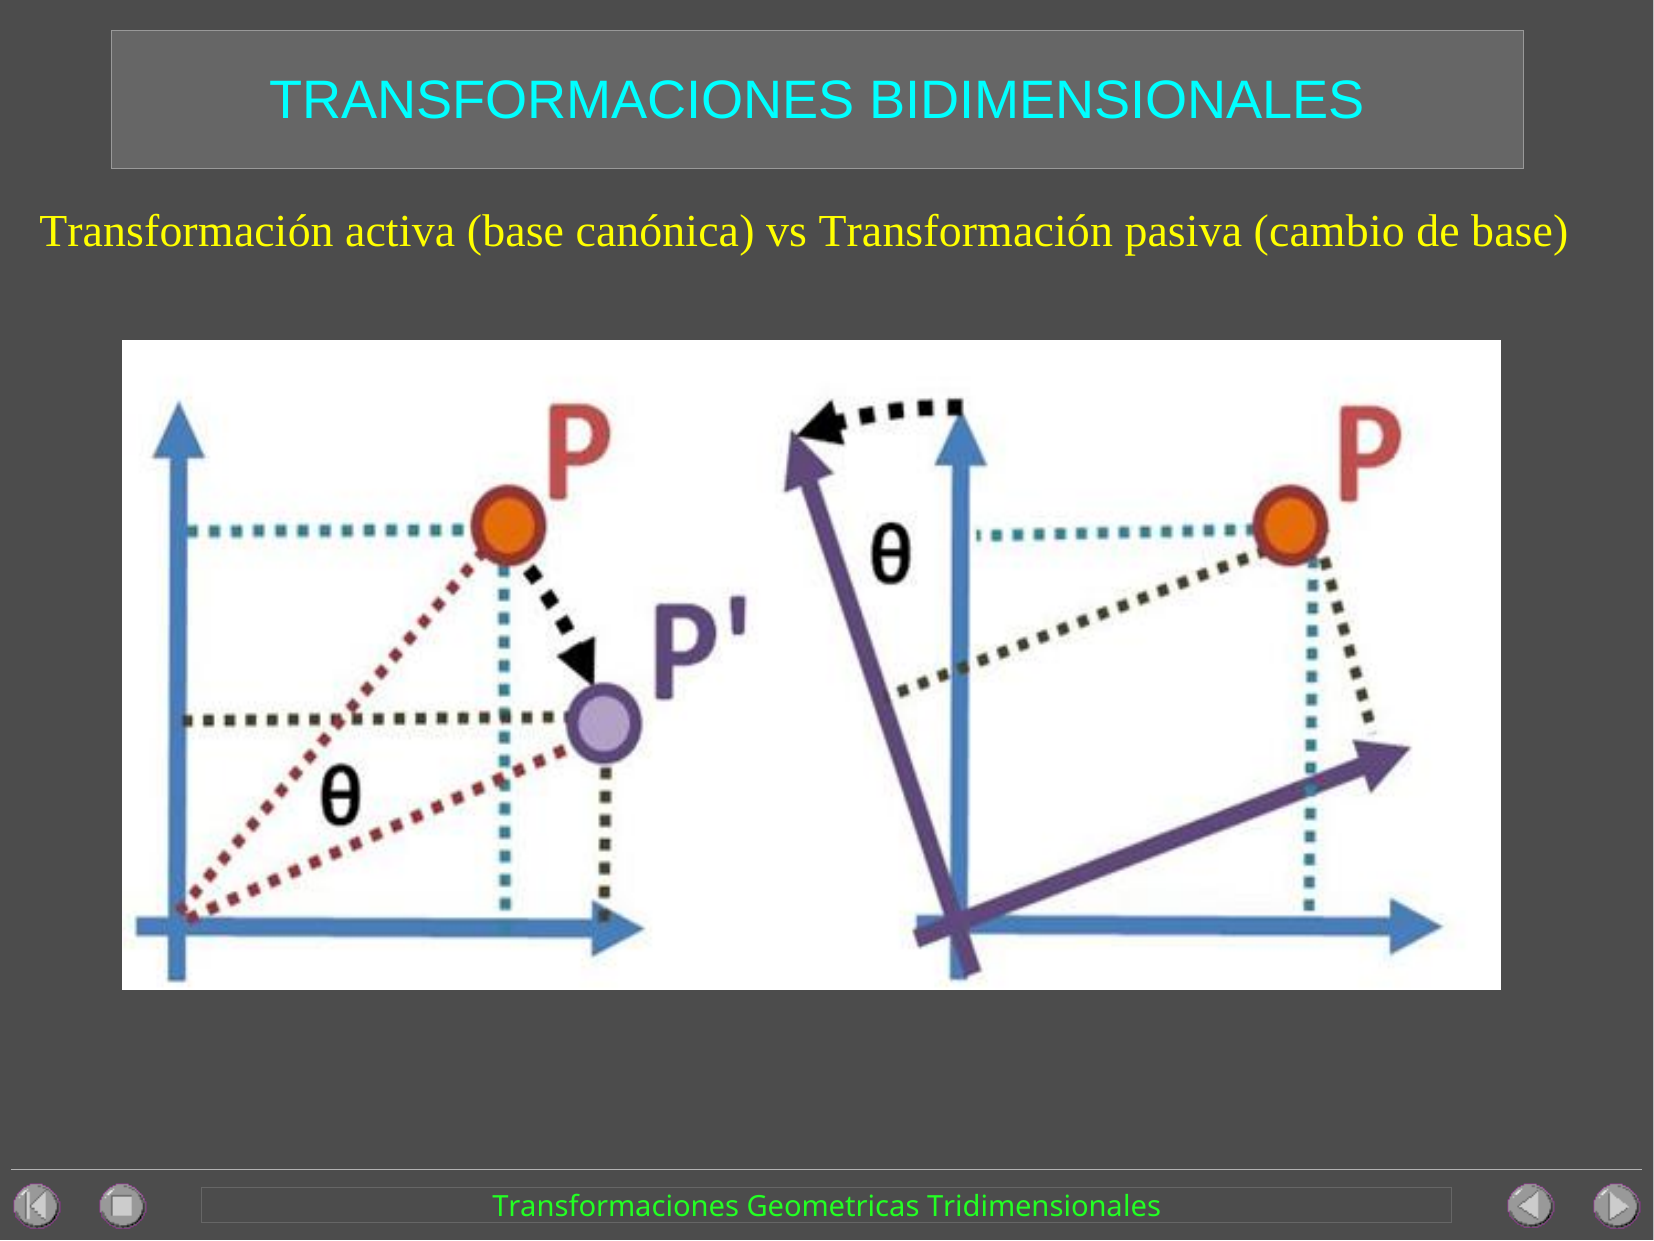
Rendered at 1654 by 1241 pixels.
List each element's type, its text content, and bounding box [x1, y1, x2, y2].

picture [122, 340, 1501, 990]
text_box Transformación activa (base canónica) vs Transformación pasiva (cambio de base) [39, 205, 1626, 262]
picture [1591, 1181, 1642, 1232]
picture [1505, 1181, 1556, 1231]
picture [11, 1181, 62, 1232]
title TRANSFORMACIONES BIDIMENSIONALES [111, 30, 1524, 169]
picture [97, 1181, 148, 1232]
